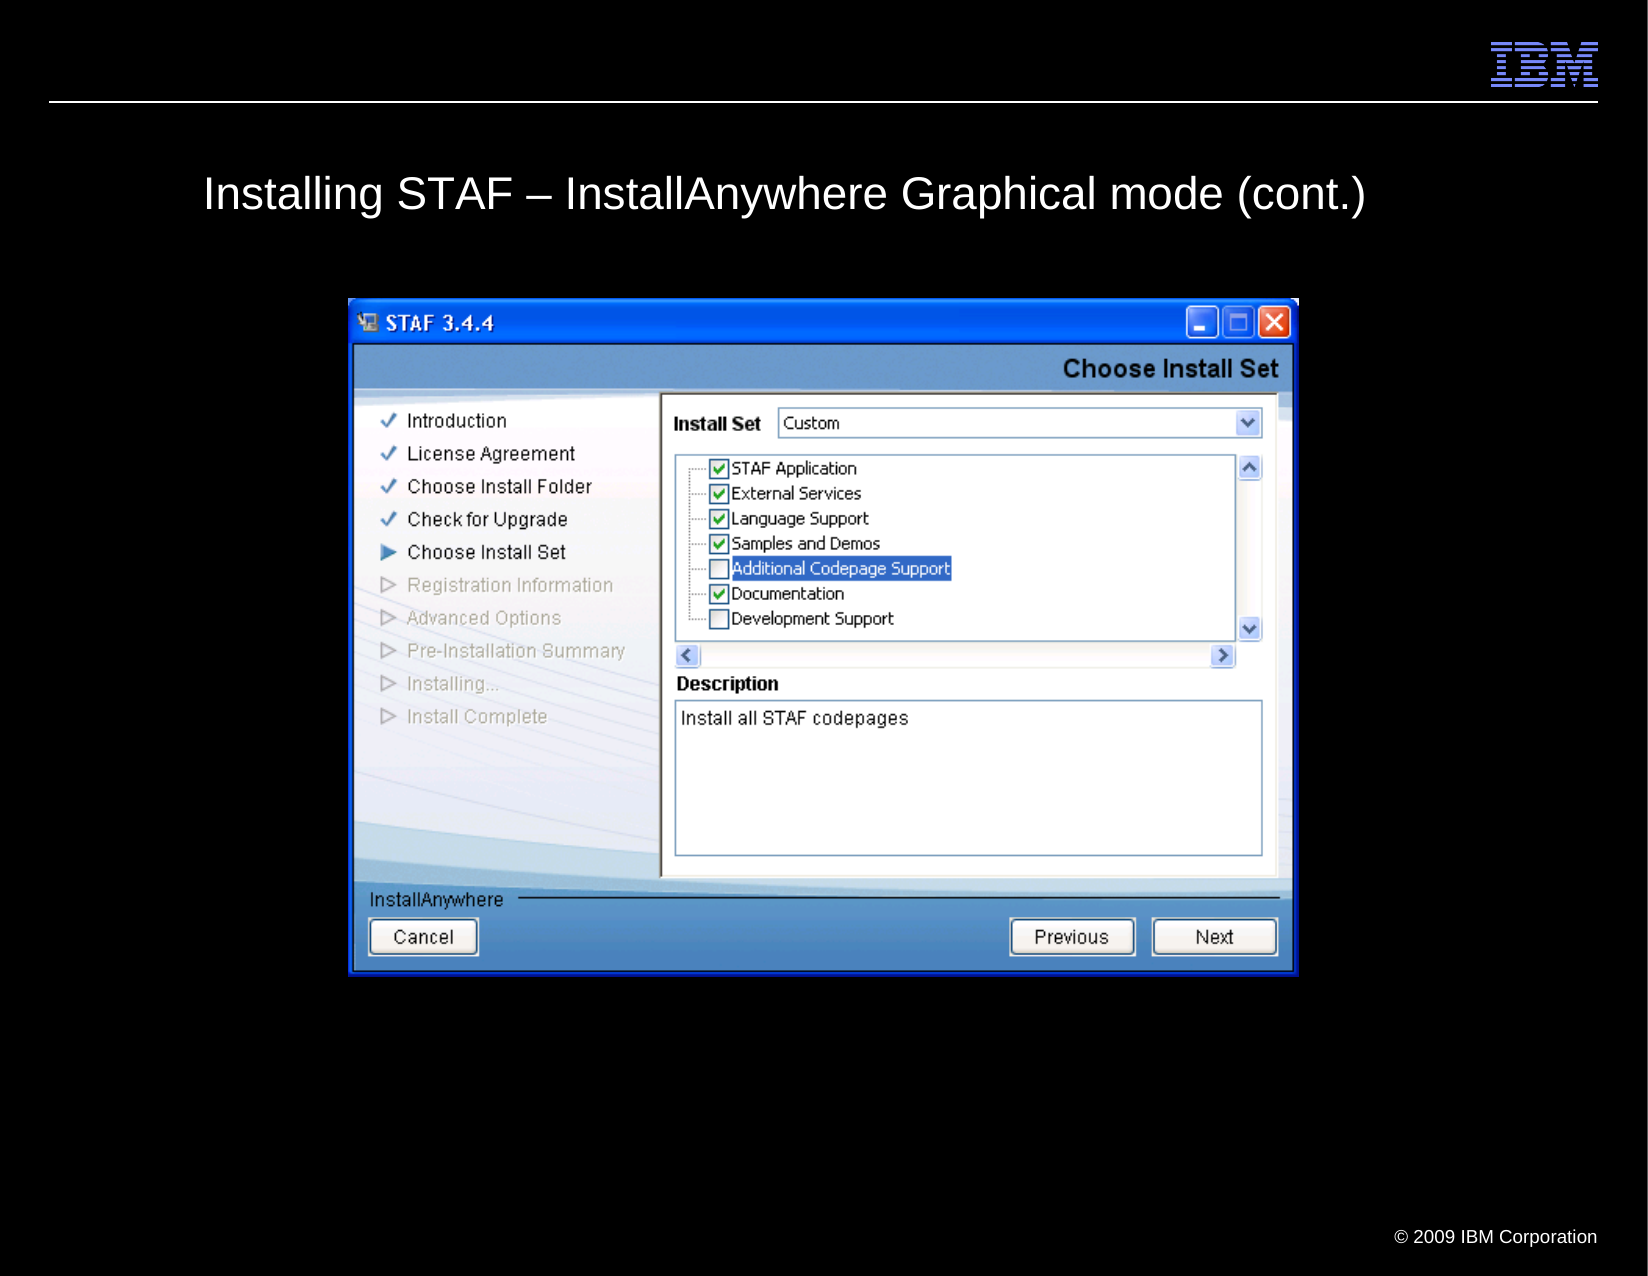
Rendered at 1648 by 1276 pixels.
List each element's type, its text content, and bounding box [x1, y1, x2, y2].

picture [1491, 42, 1598, 87]
title Installing STAF – InstallAnywhere Graphical mode (cont.) [186, 161, 1648, 255]
picture [348, 298, 1299, 977]
